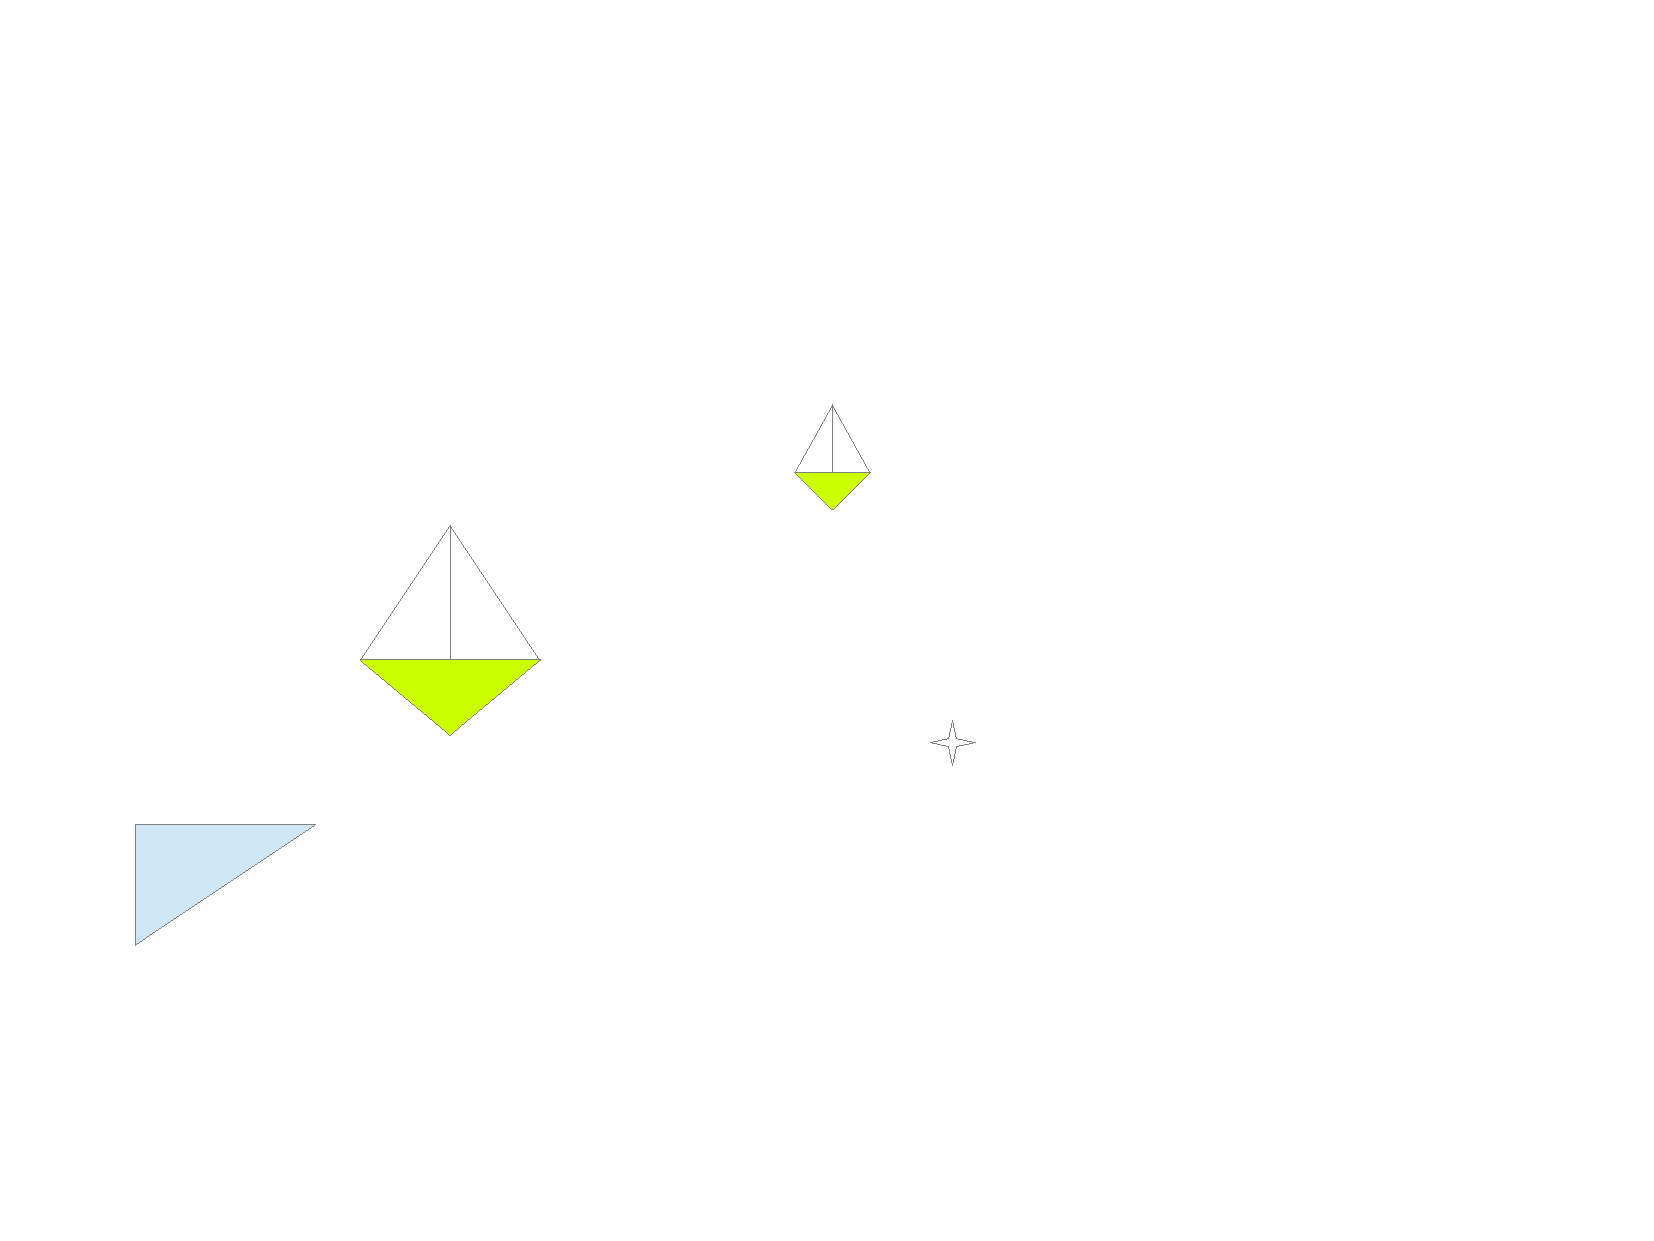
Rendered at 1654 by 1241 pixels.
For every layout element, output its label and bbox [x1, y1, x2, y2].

text_box [930, 720, 976, 766]
text_box [135, 824, 316, 946]
text_box [360, 525, 541, 736]
text_box [794, 404, 871, 510]
